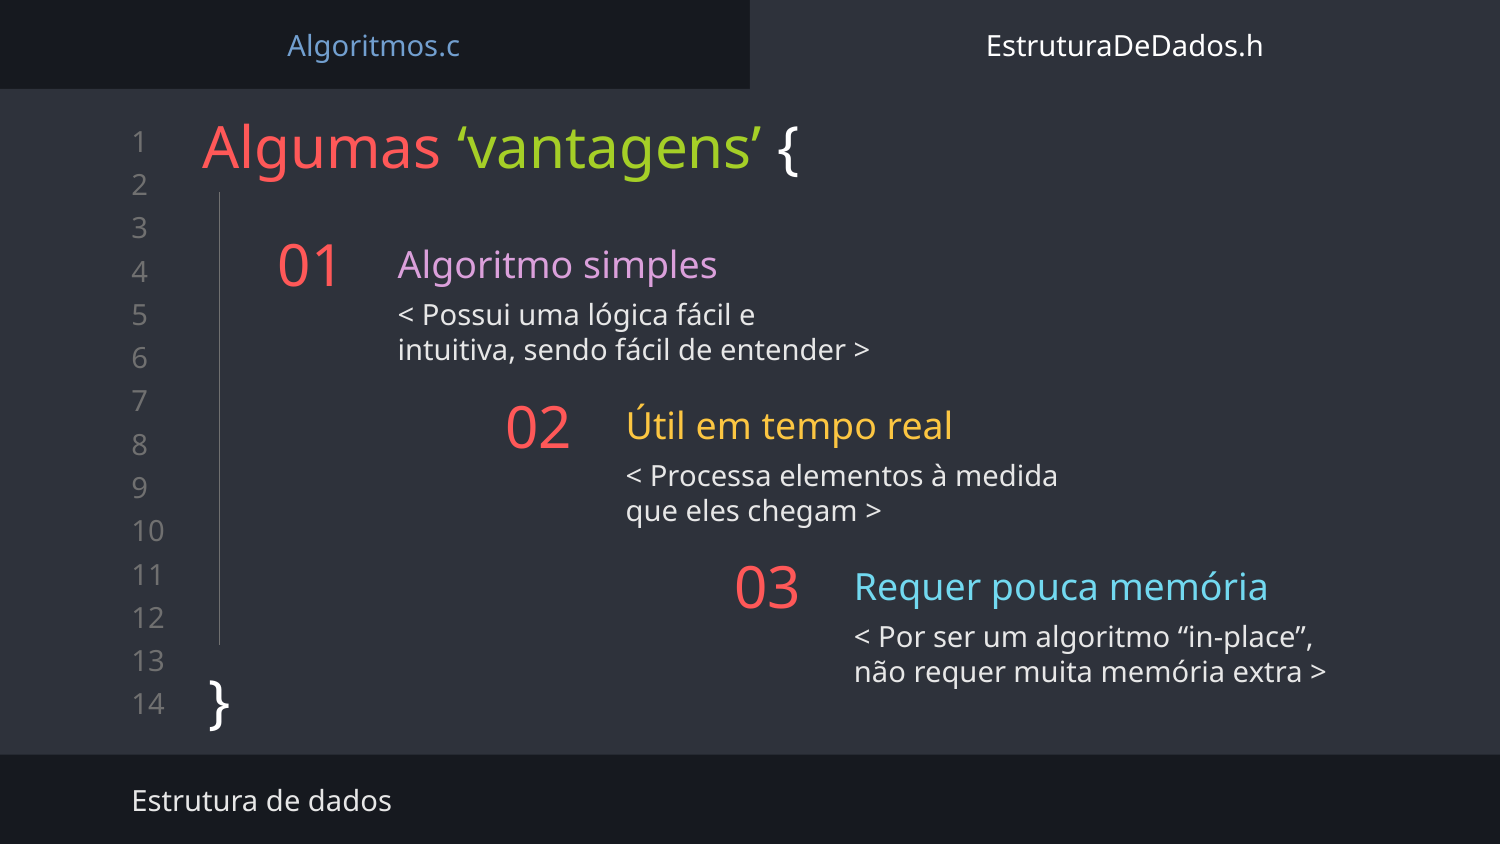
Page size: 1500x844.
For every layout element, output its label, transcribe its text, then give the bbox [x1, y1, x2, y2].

title 02 [467, 396, 610, 453]
subtitle Útil em tempo real [610, 396, 1124, 453]
subtitle < Possui uma lógica fácil e intuitiva, sendo fácil de entender > [382, 292, 896, 372]
title 03 [696, 557, 839, 614]
subtitle Estrutura de dados [116, 770, 915, 829]
text_box } [177, 648, 261, 749]
subtitle < Por ser um algoritmo “in-place”, não requer muita memória extra > [839, 614, 1353, 694]
subtitle EstruturaDeDados.h [750, 15, 1500, 74]
subtitle Requer pouca memória [839, 557, 1353, 614]
subtitle Algoritmo simples [382, 235, 896, 292]
subtitle < Processa elementos à medida que eles chegam > [610, 453, 1124, 533]
subtitle Algoritmos.c [0, 15, 749, 74]
title Algumas ‘vantagens’ { [187, 95, 1384, 185]
title 01 [239, 235, 382, 292]
